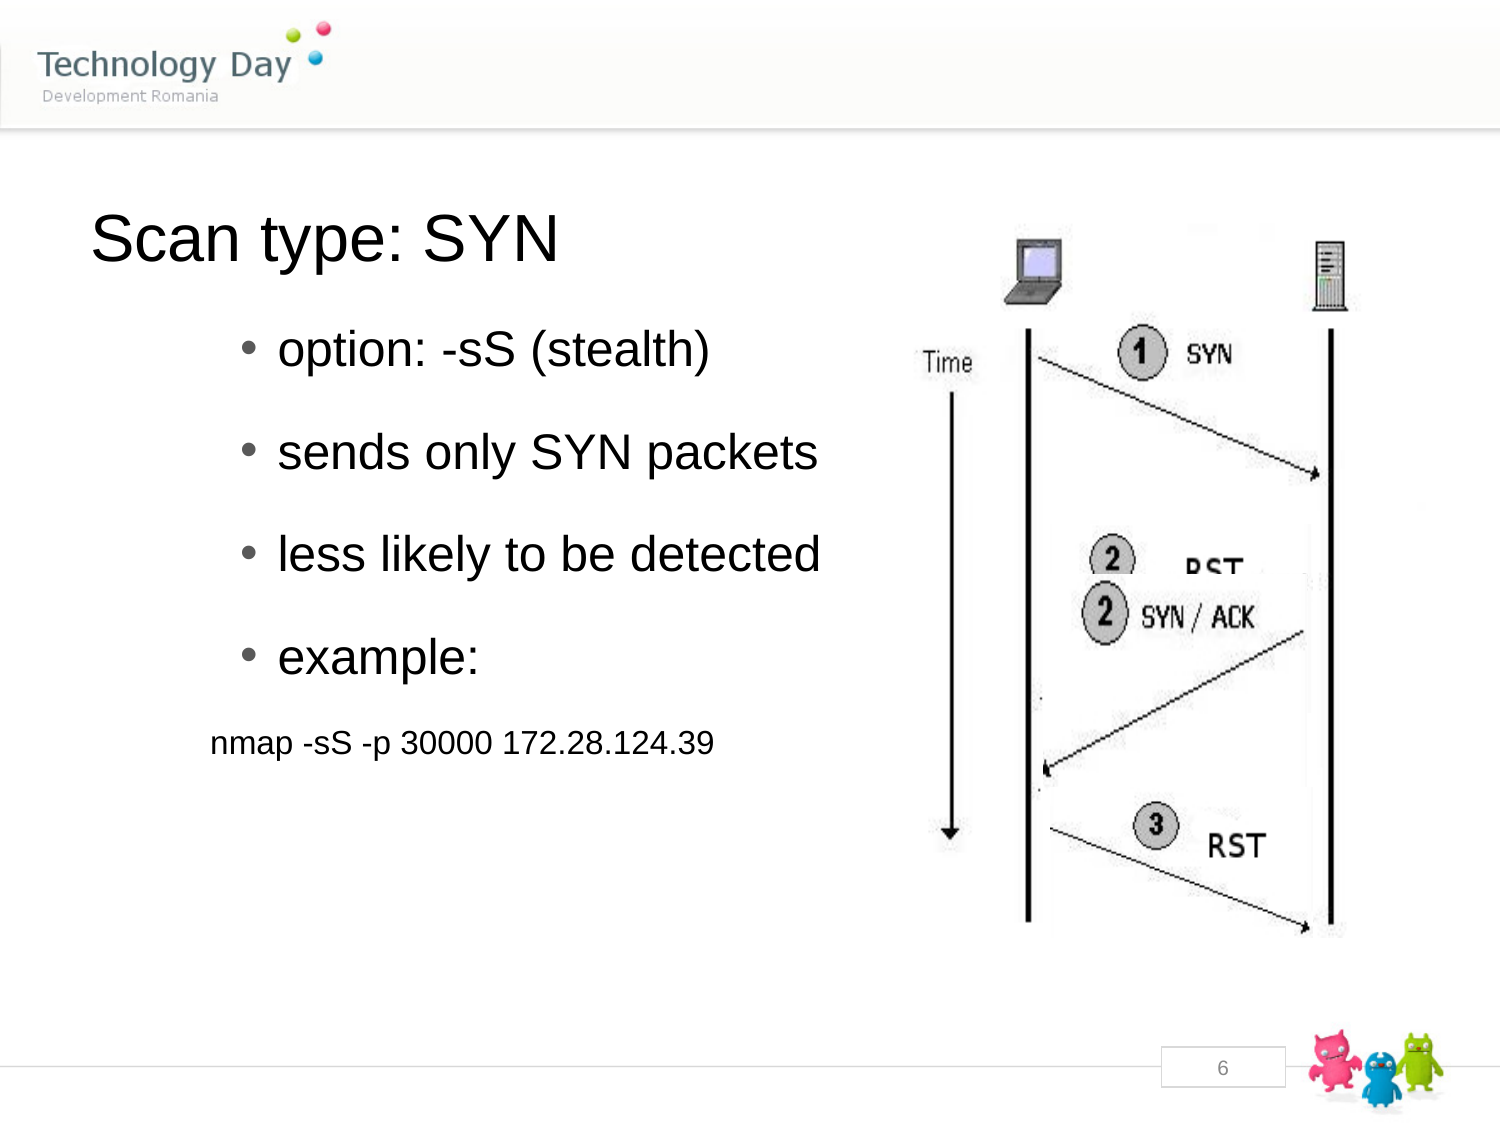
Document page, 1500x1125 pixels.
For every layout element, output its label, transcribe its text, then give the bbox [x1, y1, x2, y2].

picture [0, 1012, 1500, 1125]
picture [0, 0, 1500, 141]
picture [900, 207, 1426, 938]
list Scan type: SYN option: -sS (stealth) sends only SYN packets less likely to be detected example: nmap -sS -p 30000 172.28.124.39 [75, 147, 1426, 906]
